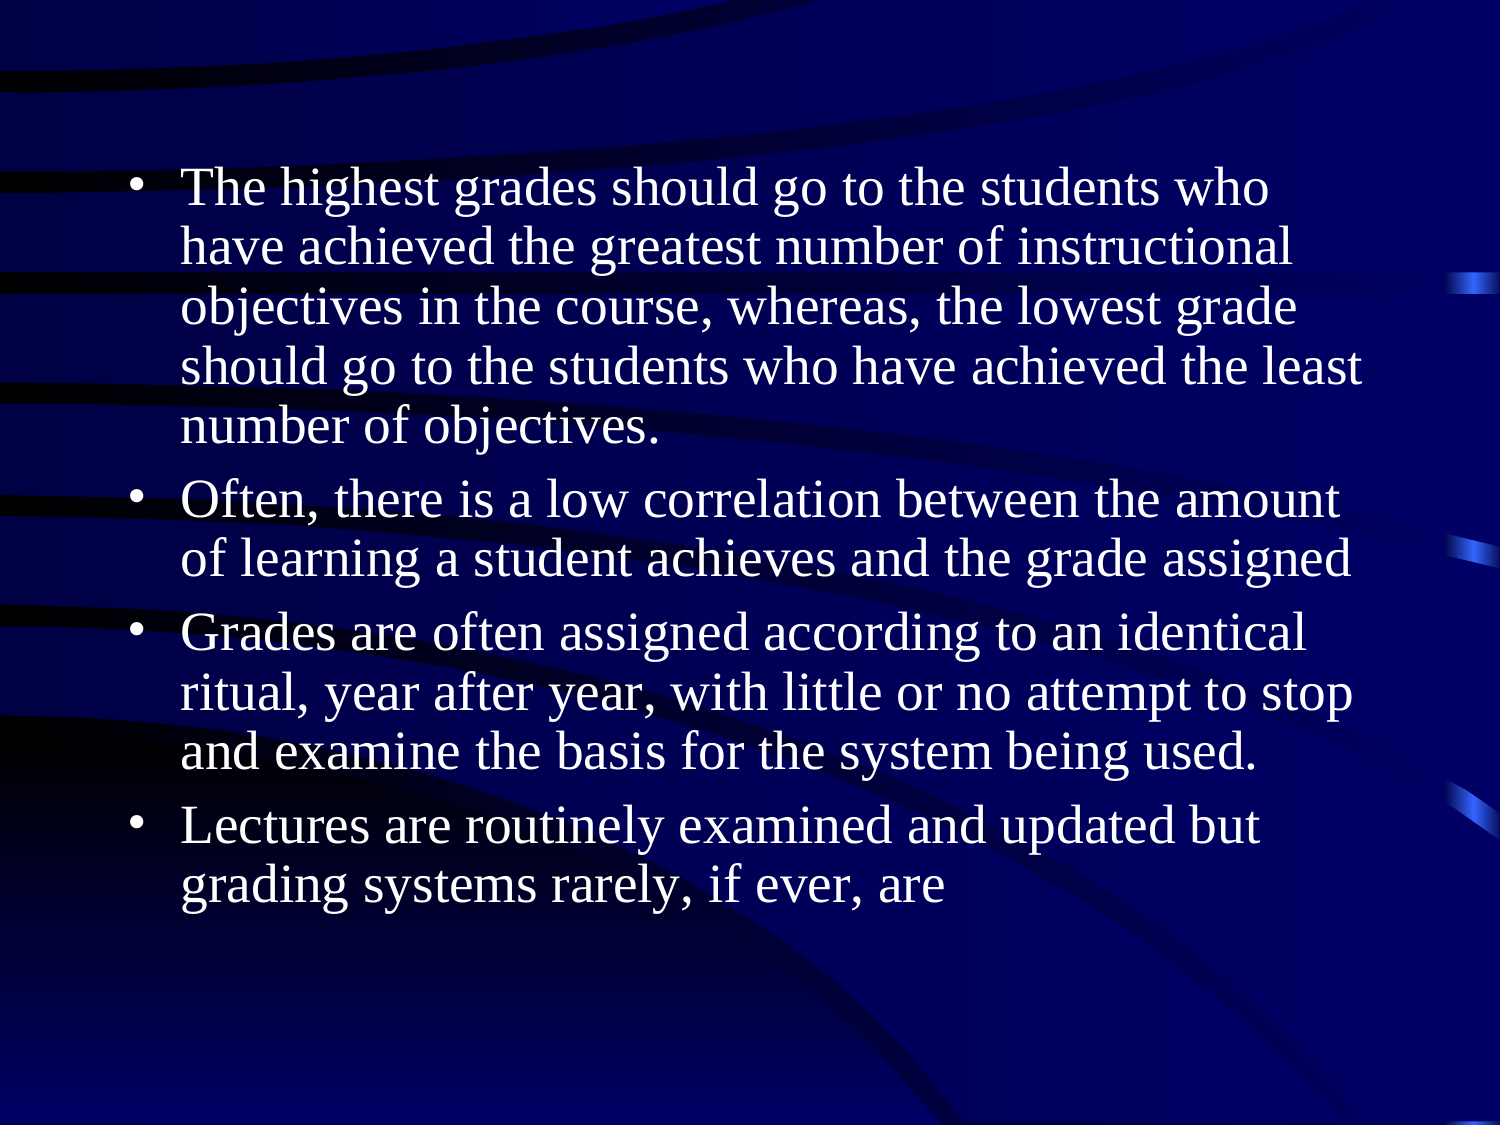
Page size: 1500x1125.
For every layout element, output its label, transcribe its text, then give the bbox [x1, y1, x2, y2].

list The highest grades should go to the students who have achieved the greatest number of instructional objectives in the course, whereas, the lowest grade should go to the students who have achieved the least number of objectives. Often, there is a low correlation between the amount of learning a student achieves and the grade assigned Grades are often assigned according to an identical ritual, year after year, with little or no attempt to stop and examine the basis for the system being used. Lectures are routinely examined and updated but grading systems rarely, if ever, are [112, 149, 1388, 1000]
